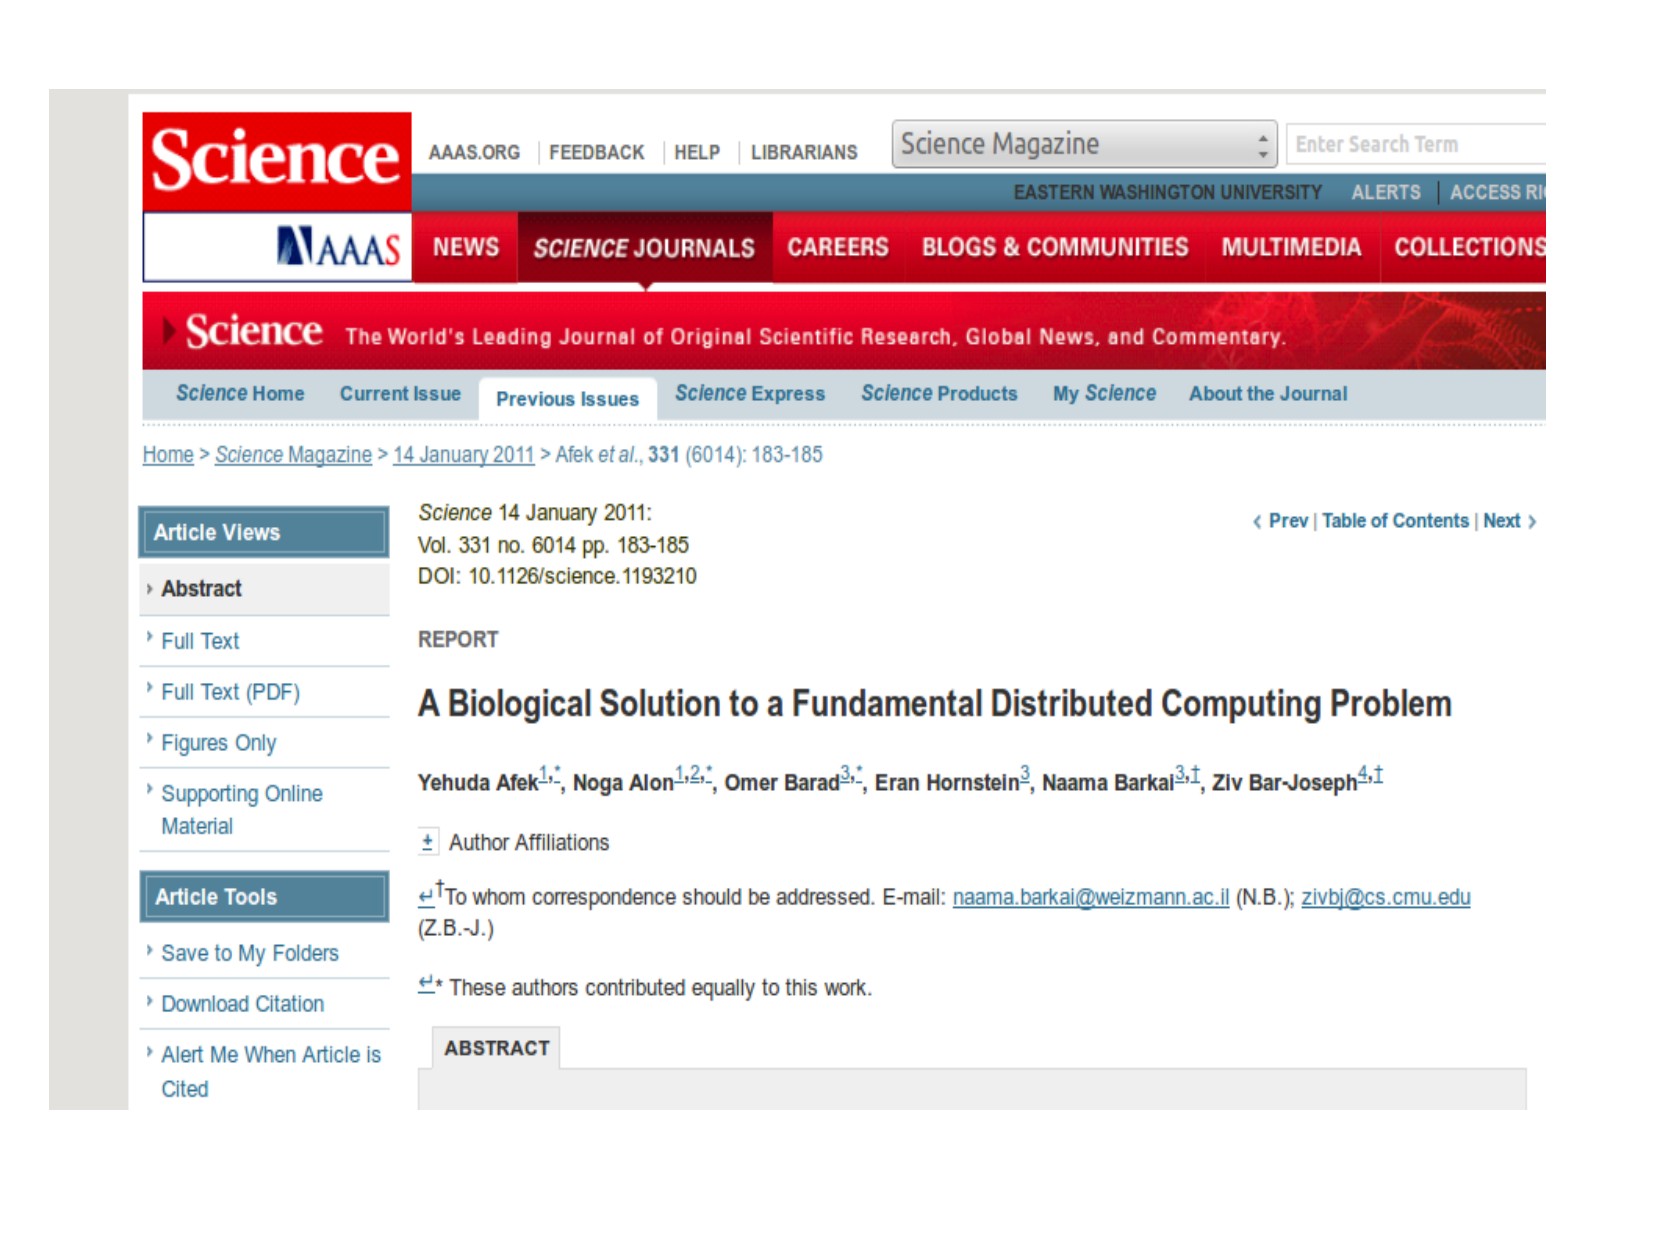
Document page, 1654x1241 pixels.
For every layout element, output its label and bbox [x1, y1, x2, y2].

picture [49, 89, 1546, 1111]
